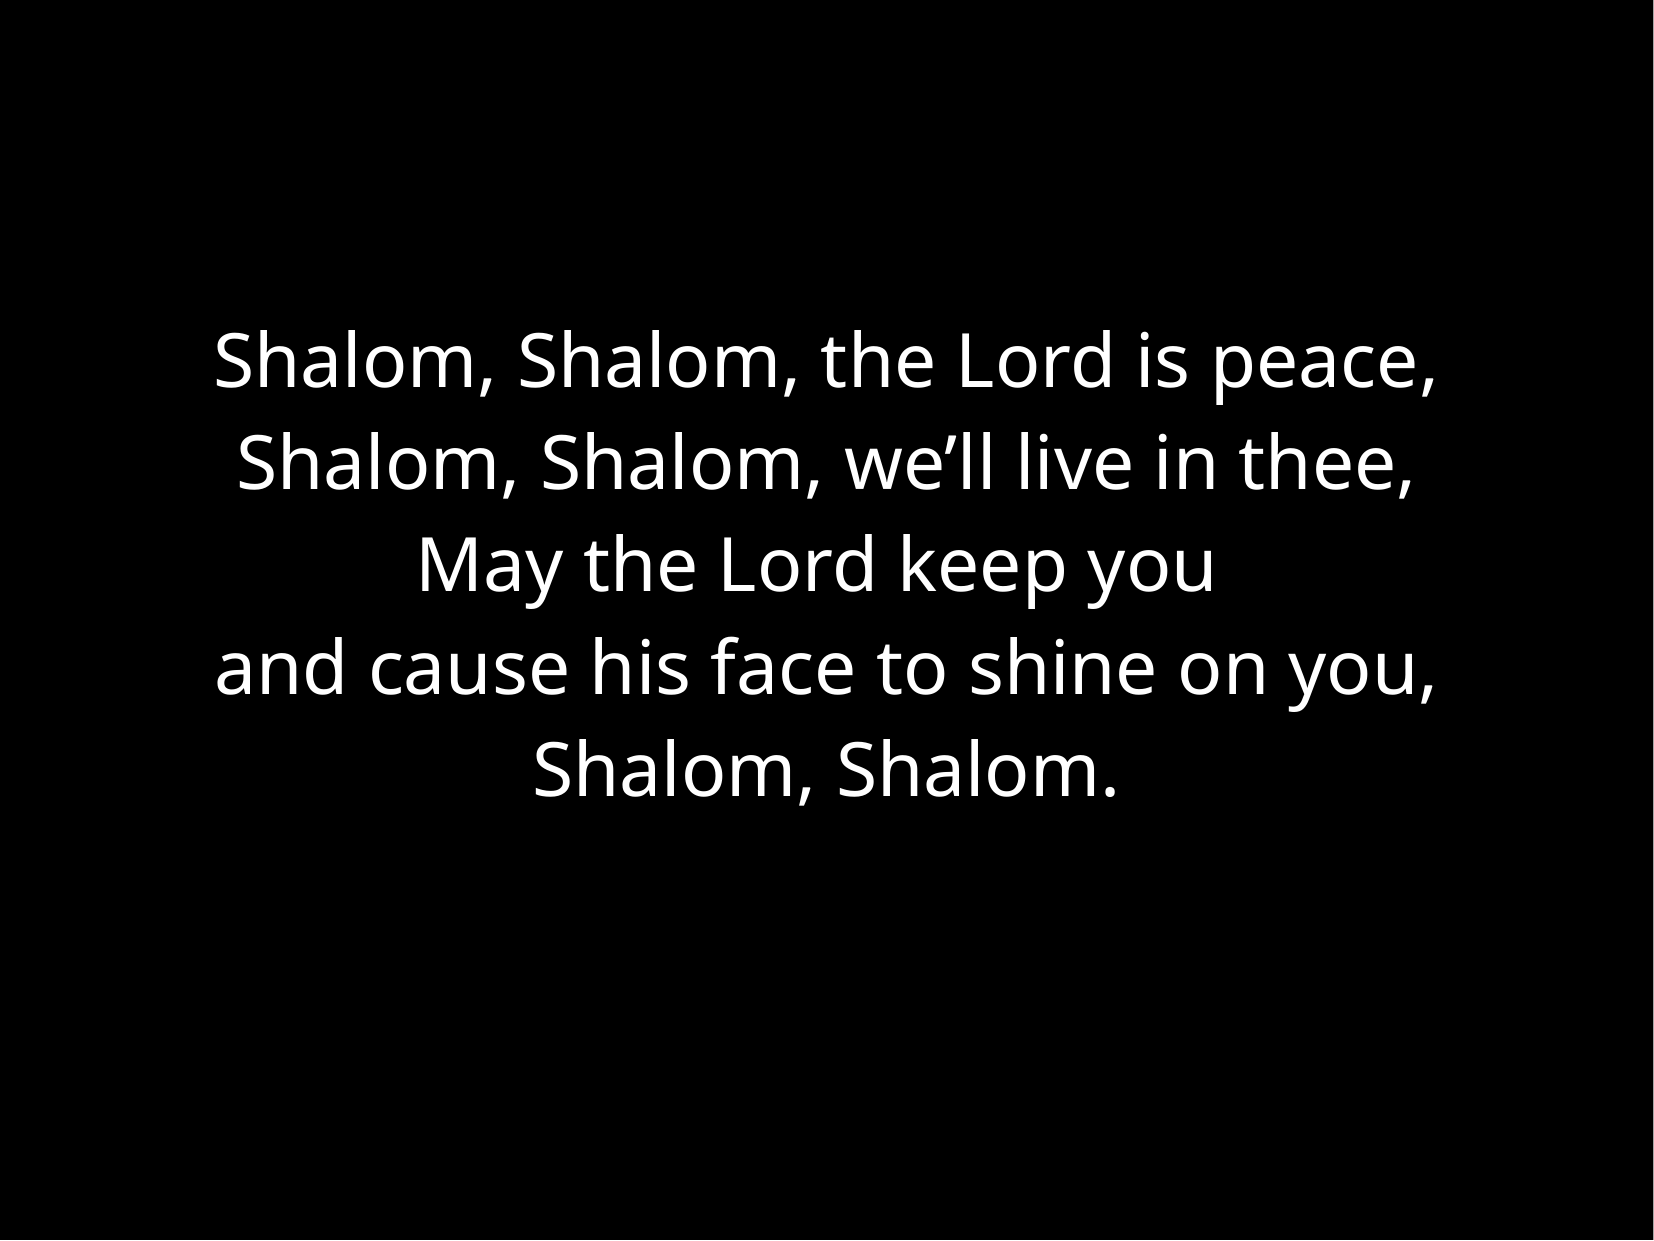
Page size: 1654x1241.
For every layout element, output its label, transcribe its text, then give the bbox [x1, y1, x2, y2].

list Shalom, Shalom, the Lord is peace, Shalom, Shalom, we’ll live in thee, May the Lord keep you and cause his face to shine on you, Shalom, Shalom. [0, 307, 1654, 1027]
